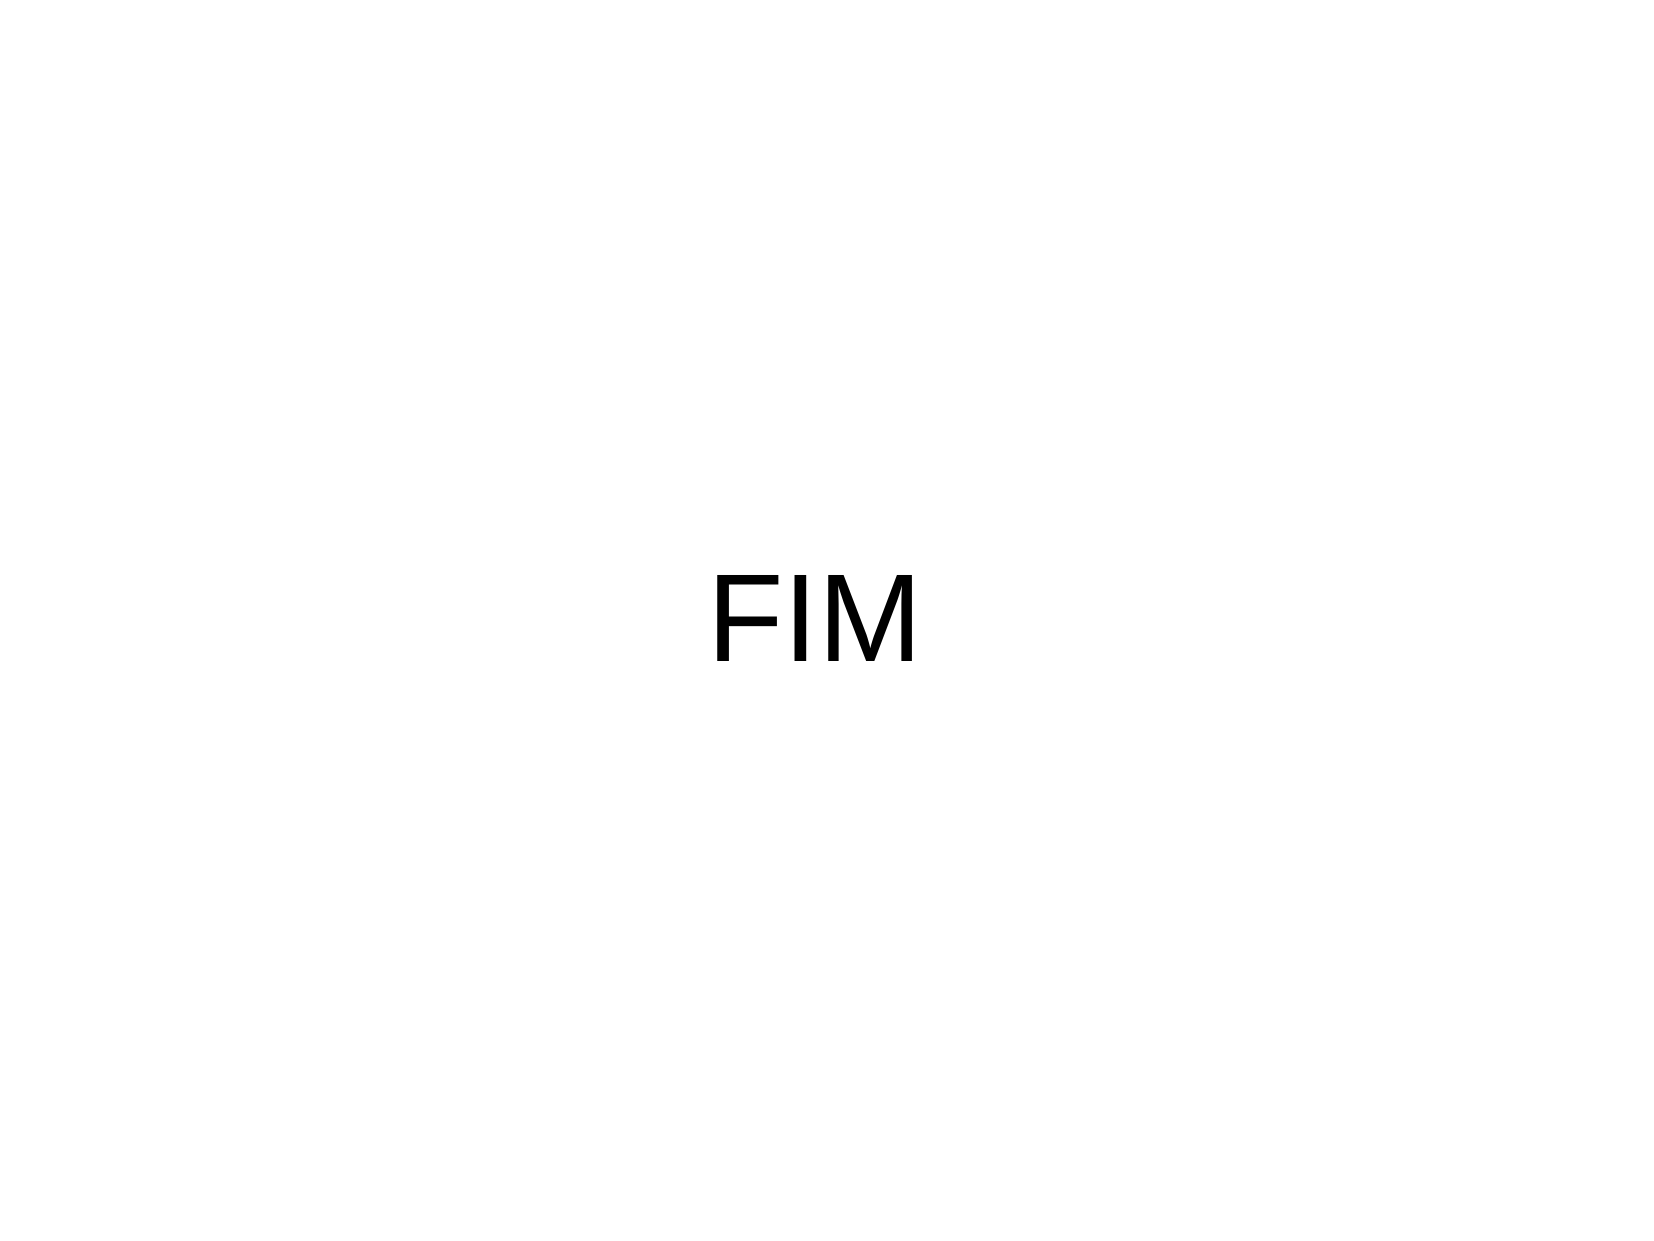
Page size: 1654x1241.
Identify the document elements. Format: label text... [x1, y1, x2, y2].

subtitle FIM [70, 138, 1560, 1099]
